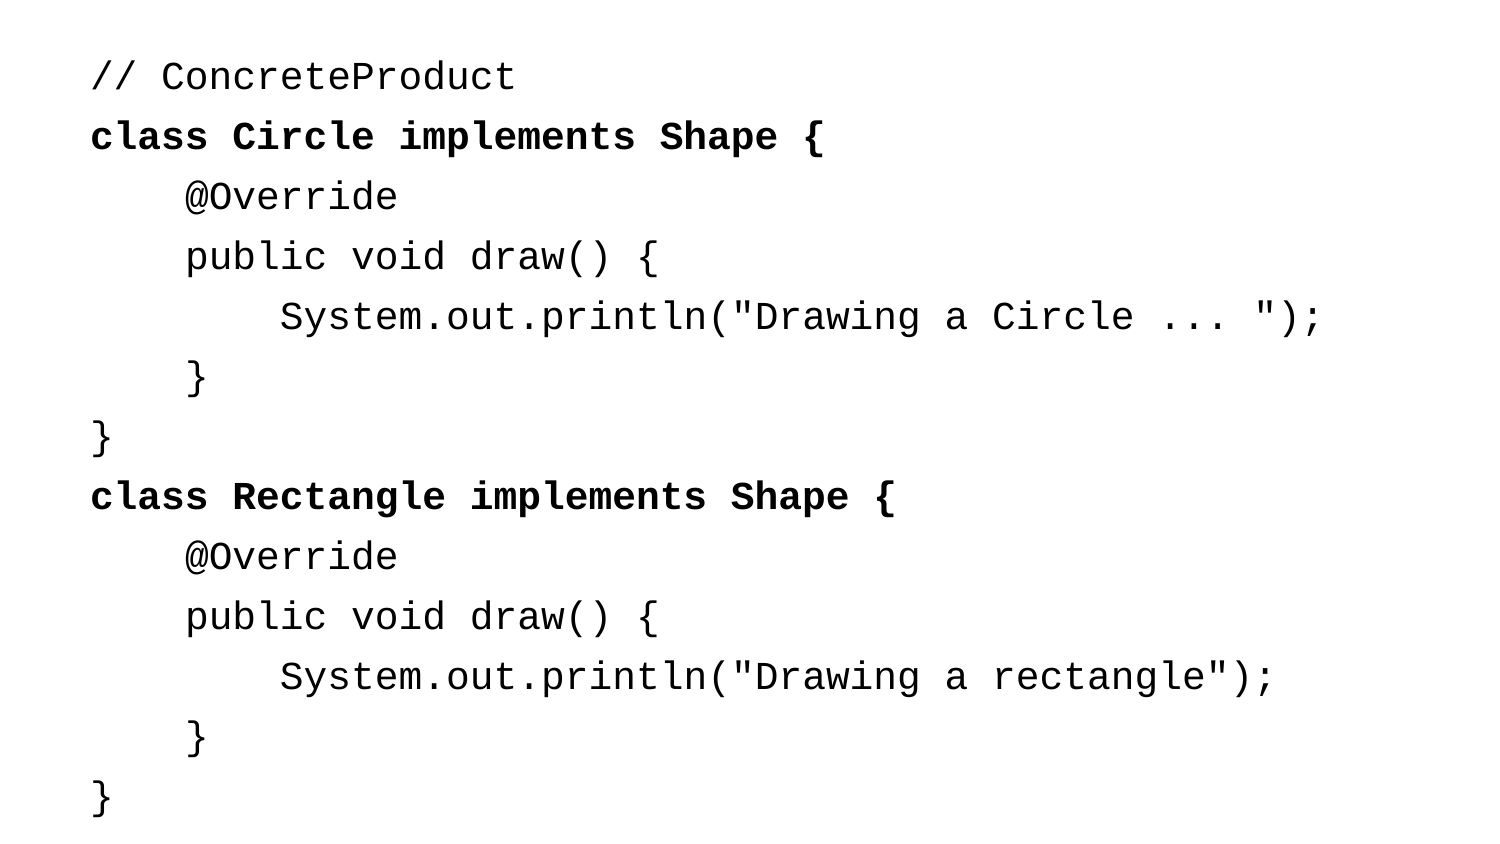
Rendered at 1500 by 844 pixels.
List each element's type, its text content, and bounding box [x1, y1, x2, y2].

list // ConcreteProduct class Circle implements Shape { @Override public void draw() { System.out.println("Drawing a Circle ... "); } } class Rectangle implements Shape { @Override public void draw() { System.out.println("Drawing a rectangle"); } } [75, 35, 1425, 808]
